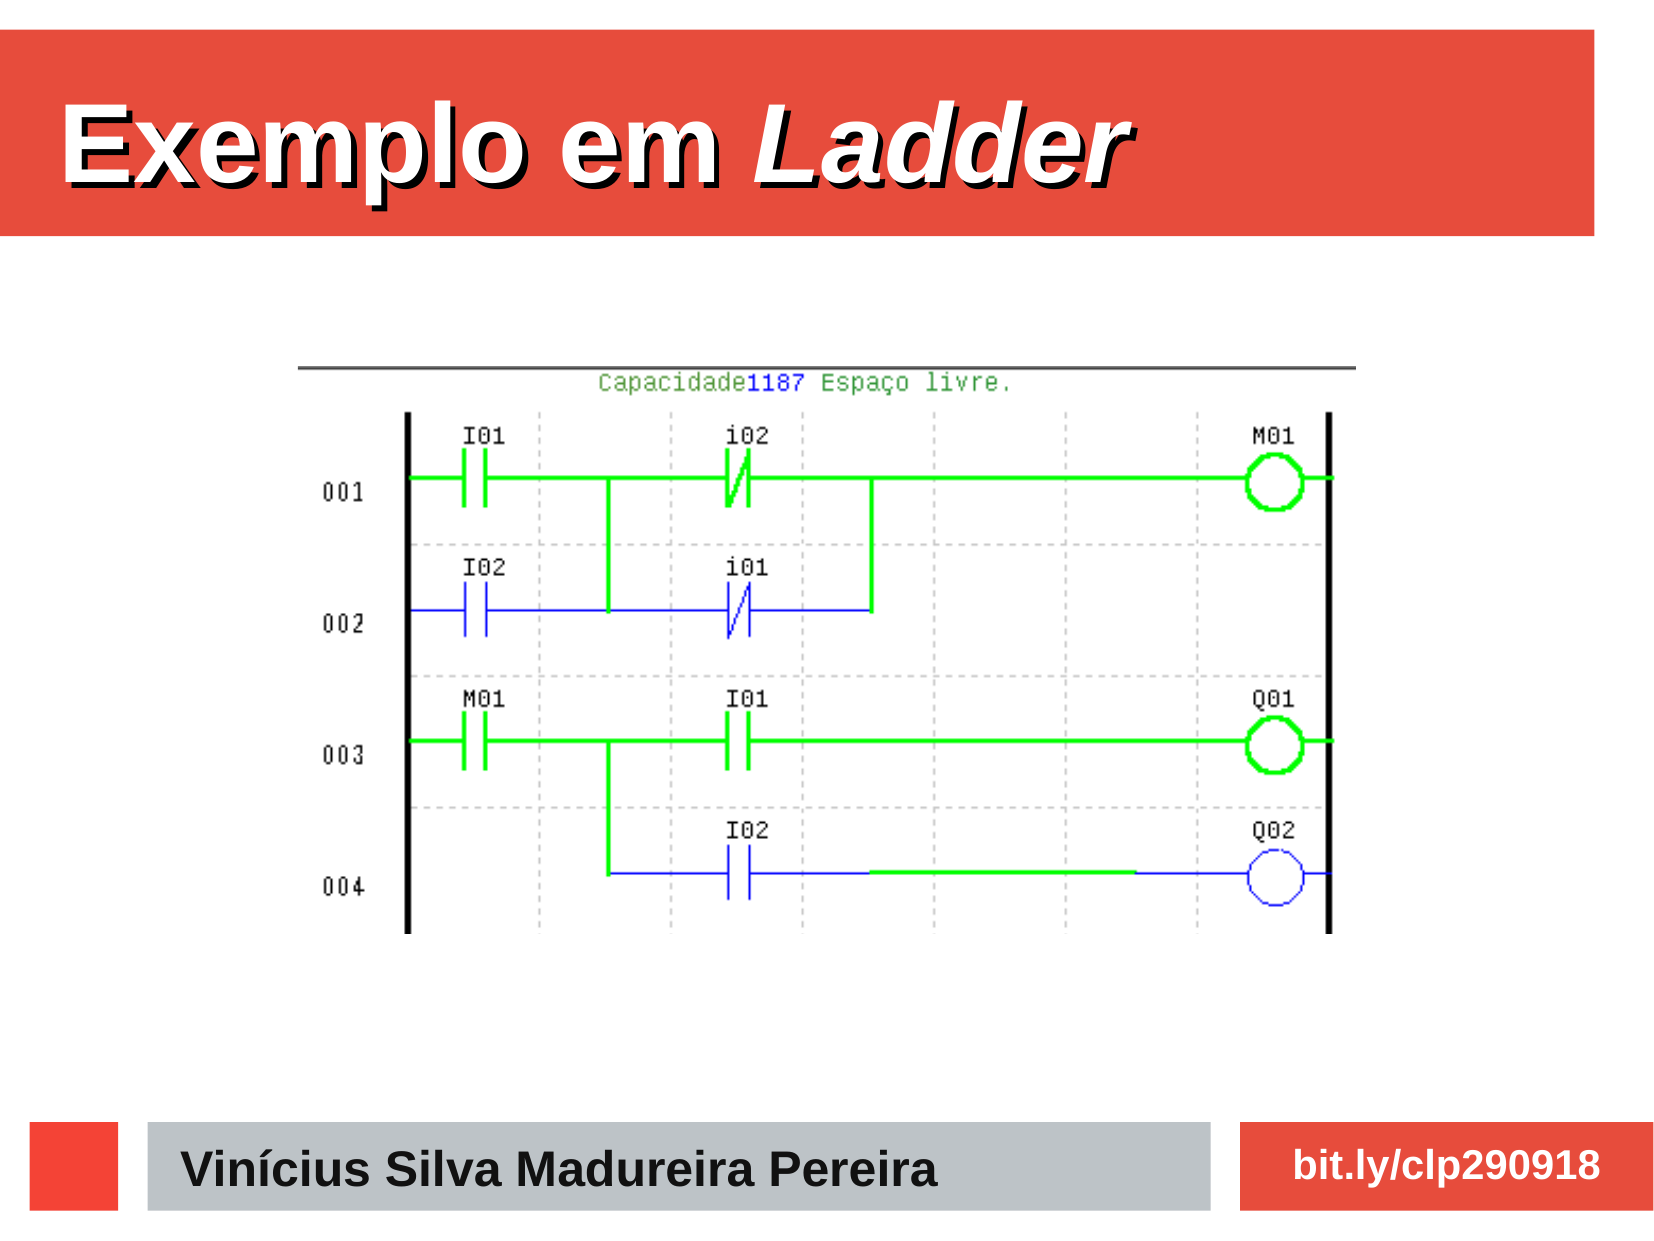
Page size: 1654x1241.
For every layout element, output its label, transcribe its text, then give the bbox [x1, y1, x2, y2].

picture [297, 366, 1356, 934]
title Exemplo em Ladder [59, 59, 1595, 207]
text_box bit.ly/clp290918 [1228, 1133, 1654, 1205]
text_box Vinícius Silva Madureira Pereira [165, 1133, 1170, 1205]
